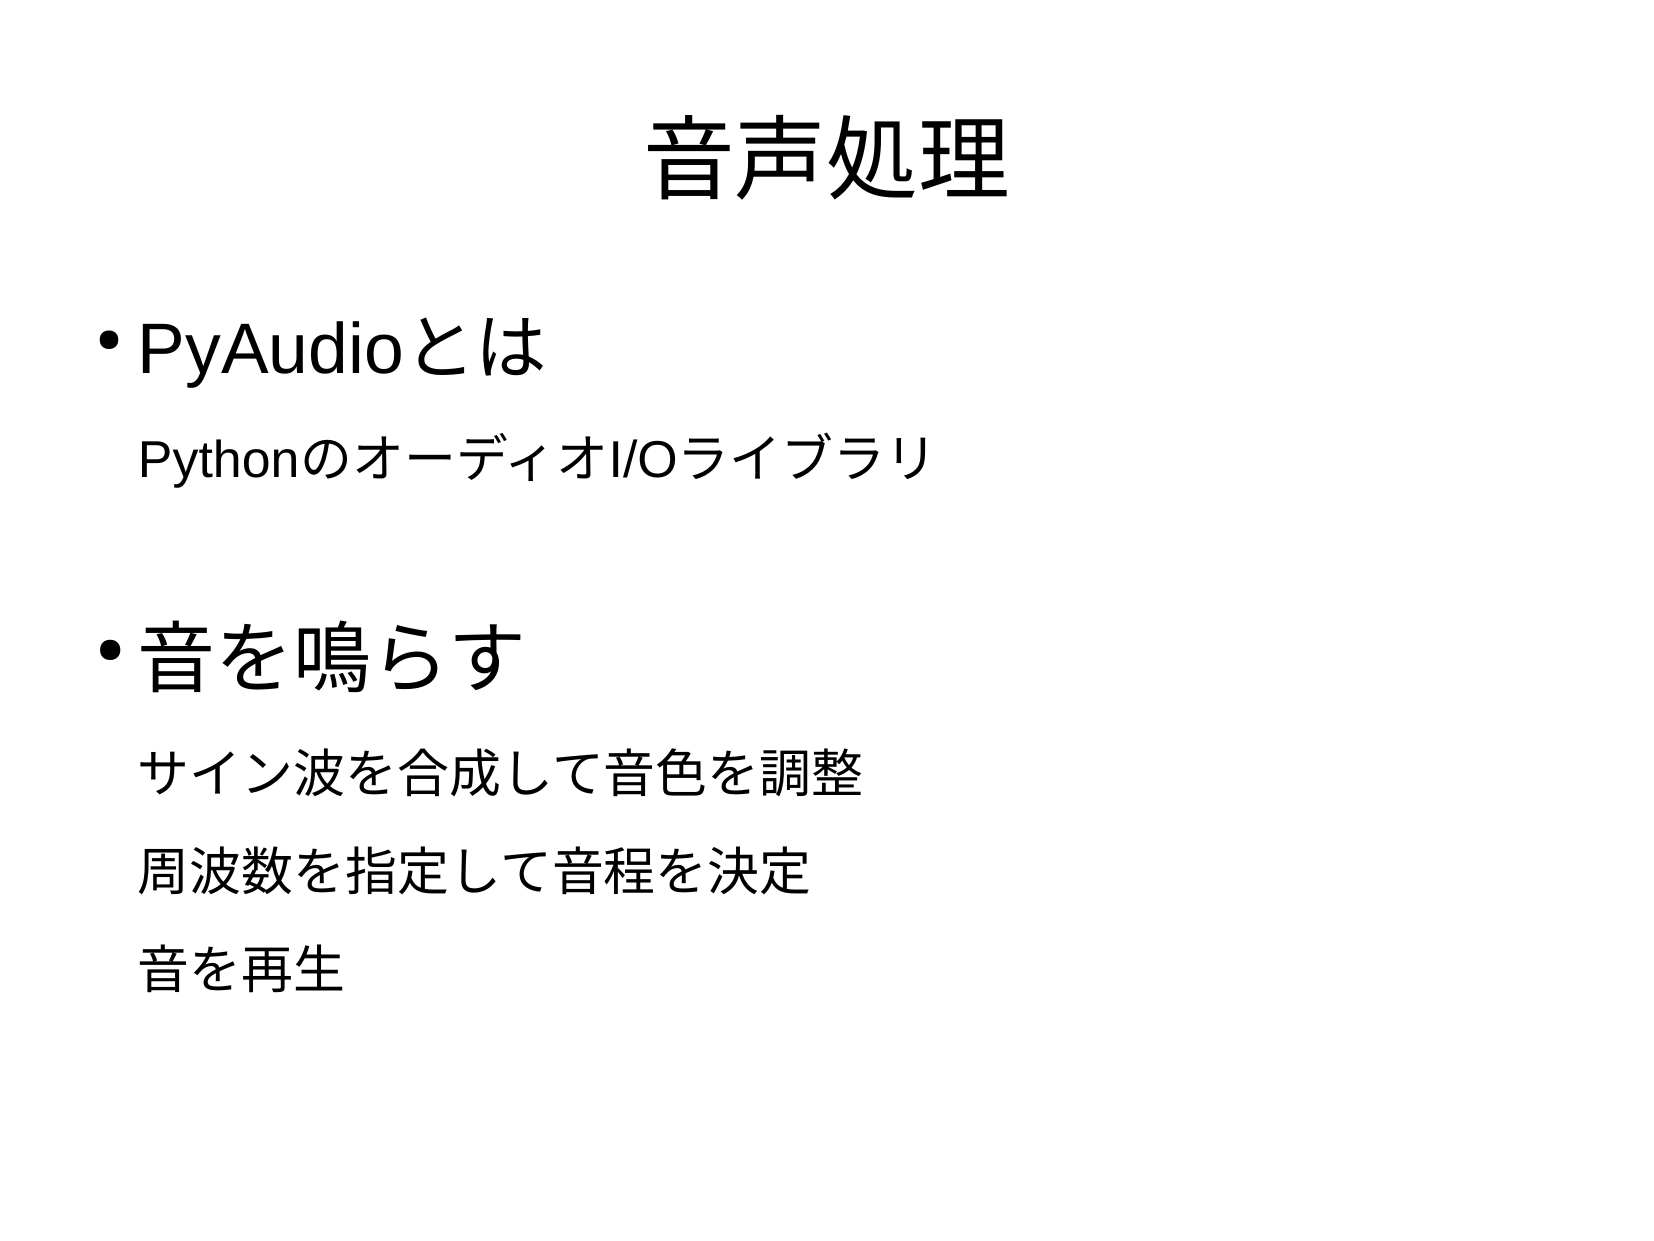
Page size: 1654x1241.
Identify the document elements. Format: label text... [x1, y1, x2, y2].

title 音声処理 [82, 49, 1571, 257]
list PyAudioとは PythonのオーディオI/Oライブラリ 音を鳴らす サイン波を合成して音色を調整 周波数を指定して音程を決定 音を再生 [82, 290, 1571, 1010]
